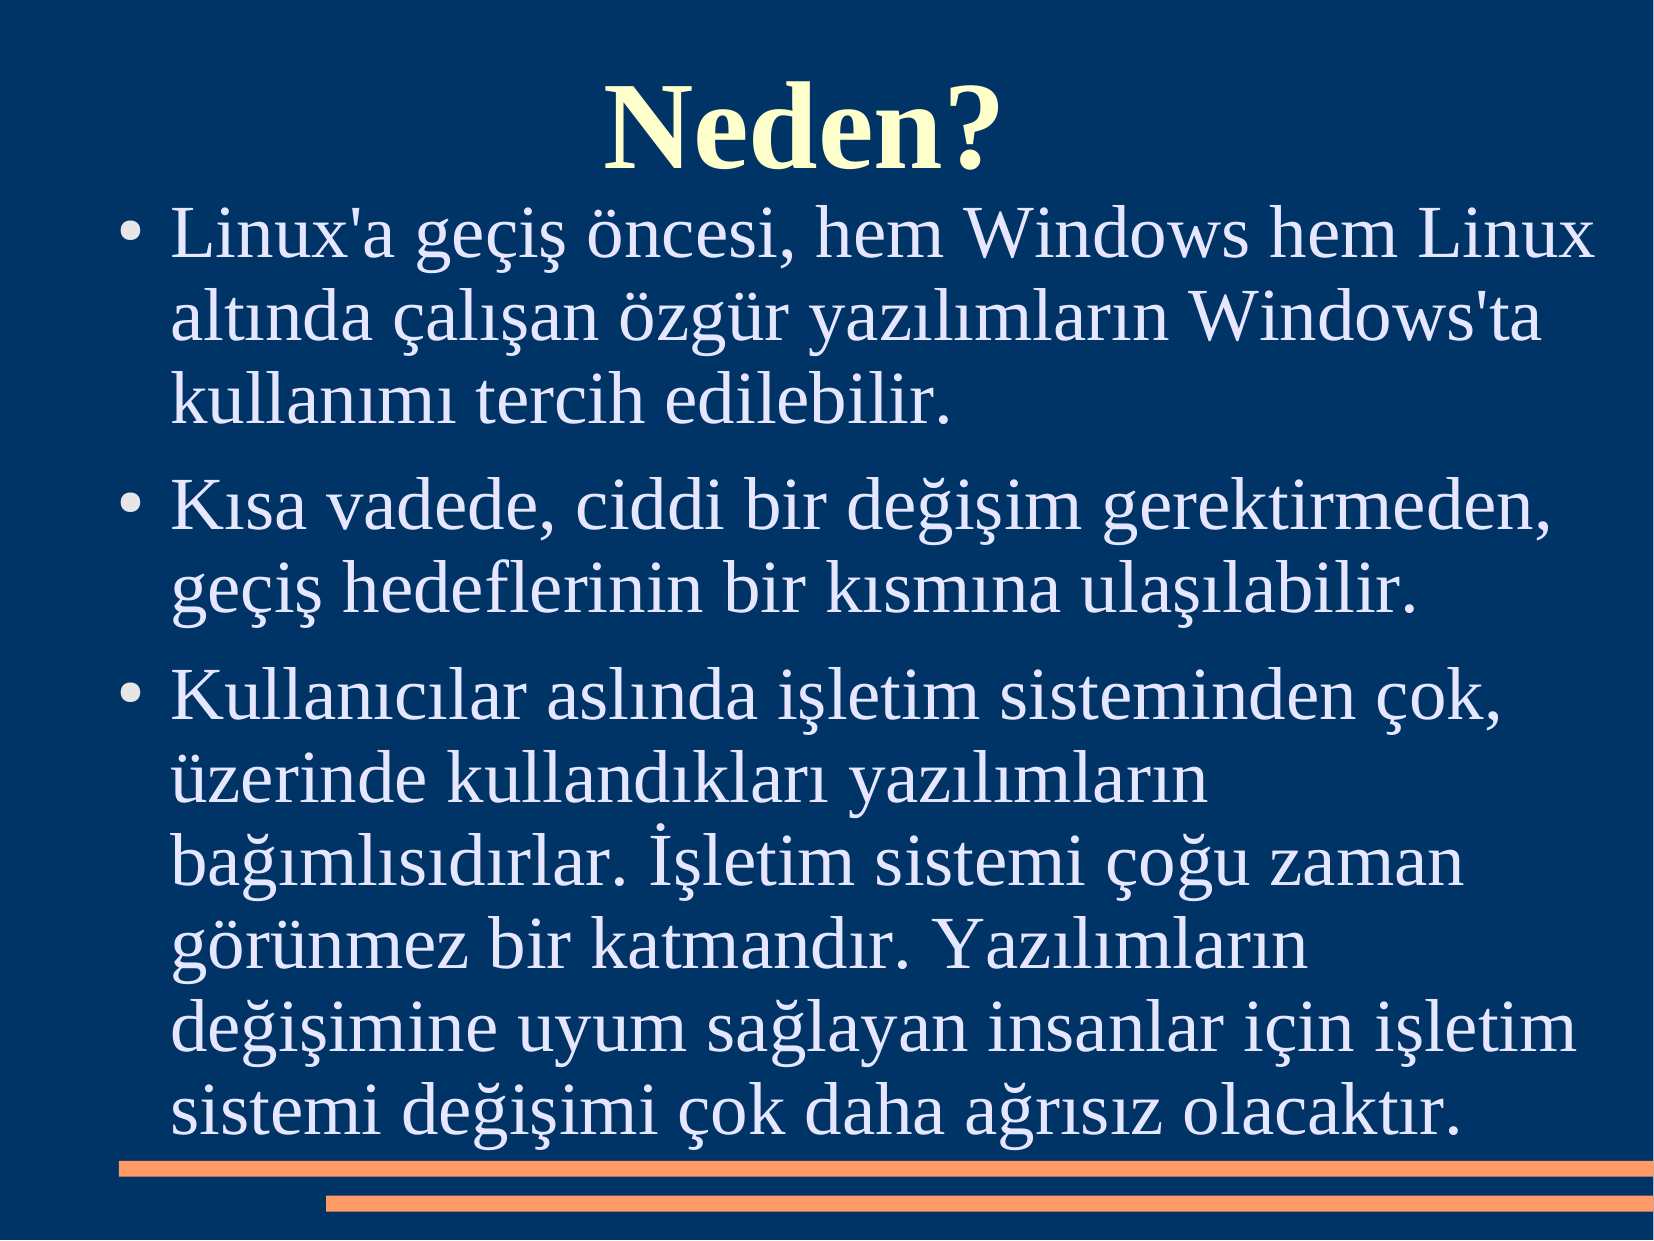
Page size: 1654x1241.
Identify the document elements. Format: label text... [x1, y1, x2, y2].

title Neden? [87, 22, 1522, 230]
list Linux'a geçiş öncesi, hem Windows hem Linux altında çalışan özgür yazılımların Windows'ta kullanımı tercih edilebilir. Kısa vadede, ciddi bir değişim gerektirmeden, geçiş hedeflerinin bir kısmına ulaşılabilir. Kullanıcılar aslında işletim sisteminden çok, üzerinde kullandıkları yazılımların bağımlısıdırlar. İşletim sistemi çoğu zaman görünmez bir katmandır. Yazılımların değişimine uyum sağlayan insanlar için işletim sistemi değişimi çok daha ağrısız olacaktır. [99, 190, 1600, 1151]
